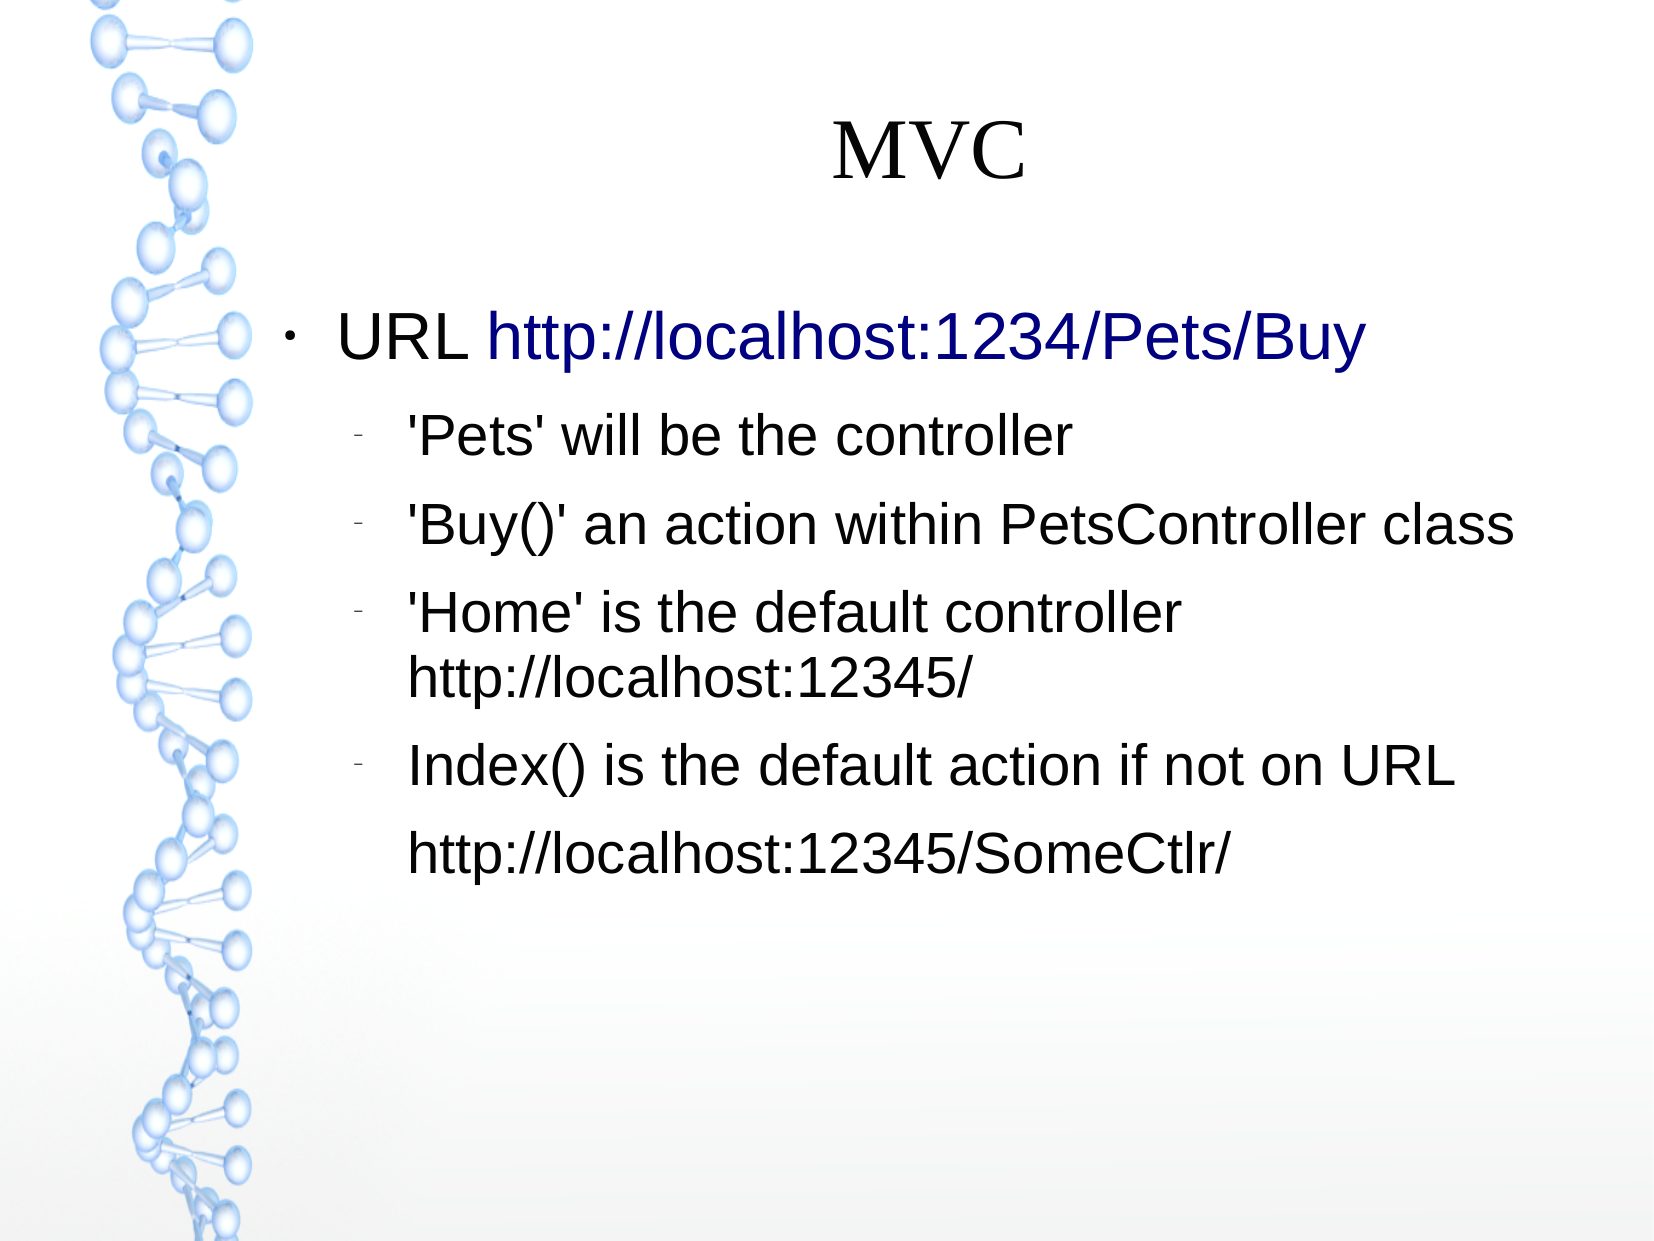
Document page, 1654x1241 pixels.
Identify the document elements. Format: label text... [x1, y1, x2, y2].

title MVC [265, 47, 1595, 252]
picture [0, 0, 1654, 1241]
list URL http://localhost:1234/Pets/Buy 'Pets' will be the controller 'Buy()' an action within PetsController class 'Home' is the default controller http://localhost:12345/ Index() is the default action if not on URL http://localhost:12345/SomeCtlr/ [265, 299, 1595, 1019]
